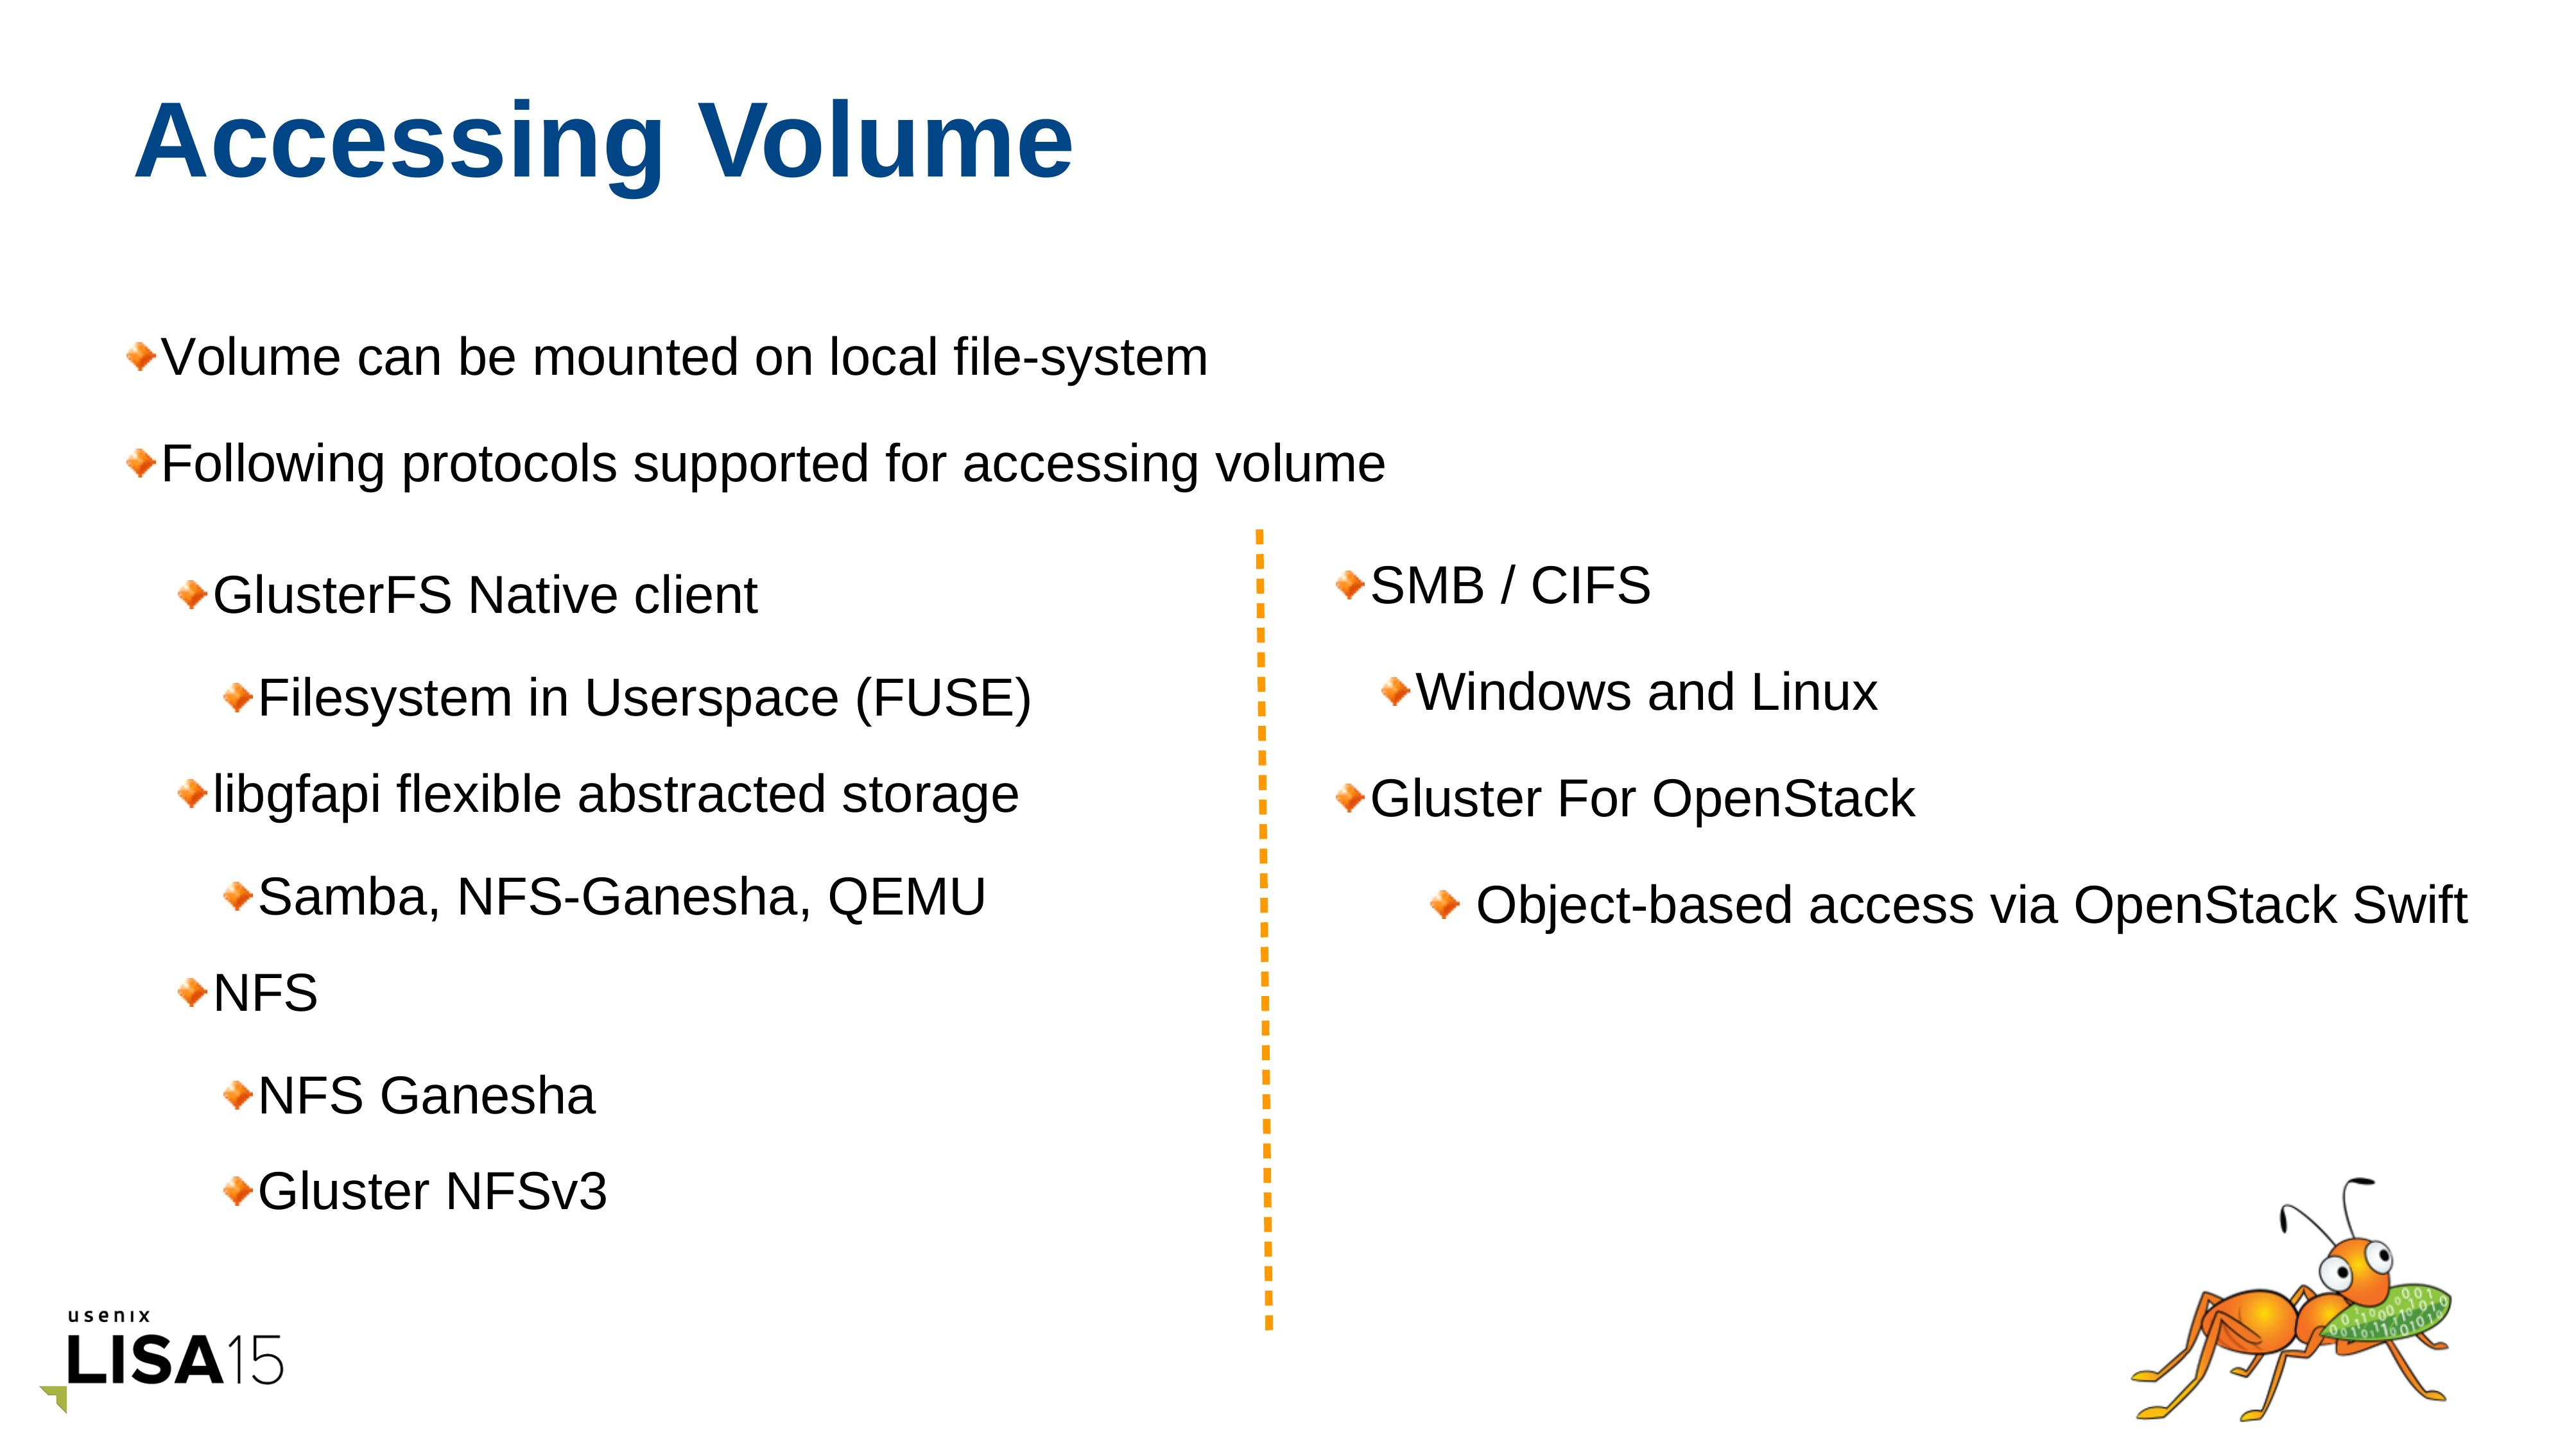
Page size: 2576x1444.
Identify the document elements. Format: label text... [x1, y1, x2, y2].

picture [2127, 1250, 2456, 1425]
title Accessing Volume [132, 19, 2446, 261]
list GlusterFS Native client Filesystem in Userspace (FUSE) libgfapi flexible abstracted storage Samba, NFS-Ganesha, QEMU NFS NFS Ganesha Gluster NFSv3 [167, 556, 1169, 1278]
list SMB / CIFS Windows and Linux Gluster For OpenStack Object-based access via OpenStack Swift [1324, 546, 2509, 1250]
list Volume can be mounted on local file-system Following protocols supported for accessing volume [116, 318, 2427, 501]
picture [19, 1289, 299, 1427]
